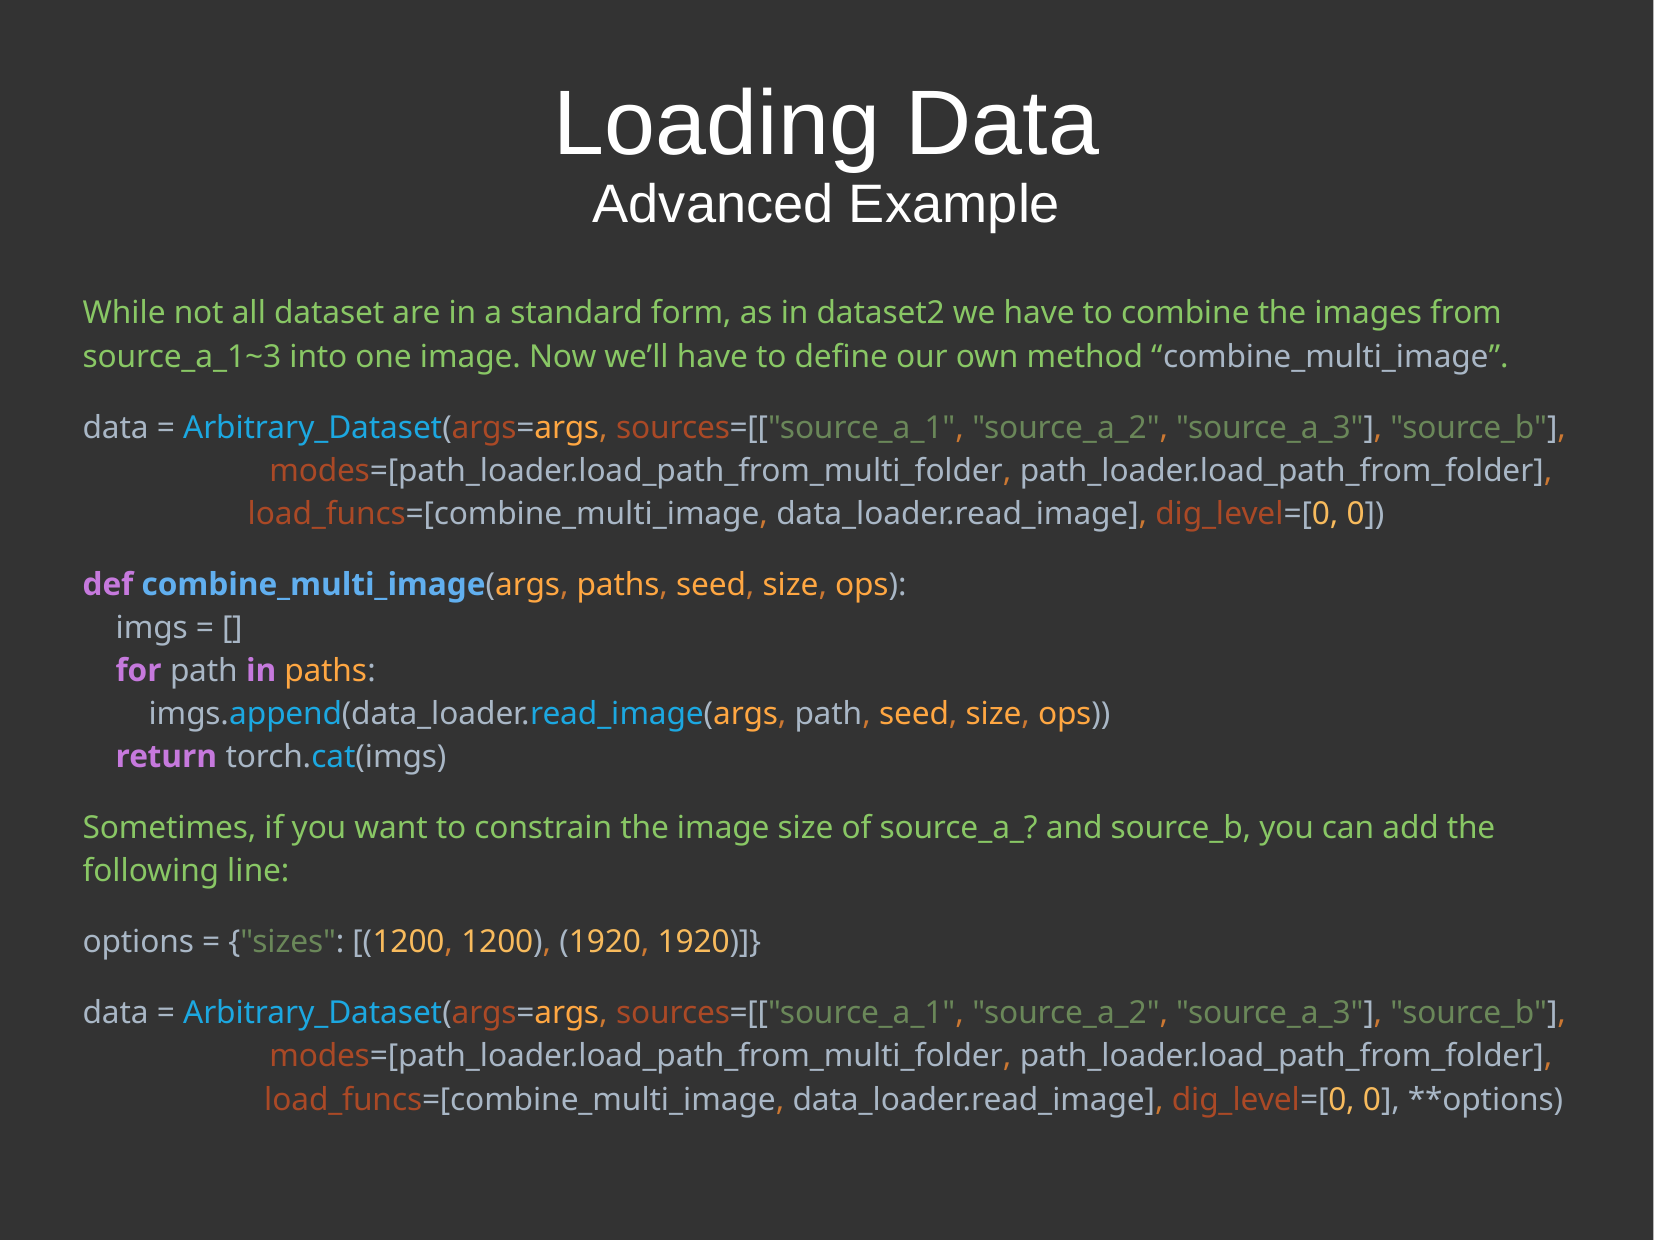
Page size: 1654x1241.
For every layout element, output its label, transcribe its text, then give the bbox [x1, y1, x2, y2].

title Loading Data Advanced Example [82, 49, 1571, 257]
list While not all dataset are in a standard form, as in dataset2 we have to combine the images from source_a_1~3 into one image. Now we’ll have to define our own method “combine_multi_image”. data = Arbitrary_Dataset(args=args, sources=[["source_a_1", "source_a_2", "source_a_3"], "source_b"], modes=[path_loader.load_path_from_multi_folder, path_loader.load_path_from_folder], load_funcs=[combine_multi_image, data_loader.read_image], dig_level=[0, 0]) def combine_multi_image(args, paths, seed, size, ops): imgs = [] for path in paths: imgs.append(data_loader.read_image(args, path, seed, size, ops)) return torch.cat(imgs) Sometimes, if you want to constrain the image size of source_a_? and source_b, you can add the following line: options = {"sizes": [(1200, 1200), (1920, 1920)]} data = Arbitrary_Dataset(args=args, sources=[["source_a_1", "source_a_2", "source_a_3"], "source_b"], modes=[path_loader.load_path_from_multi_folder, path_loader.load_path_from_folder], load_funcs=[combine_multi_image, data_loader.read_image], dig_level=[0, 0], **options) [82, 290, 1571, 1141]
